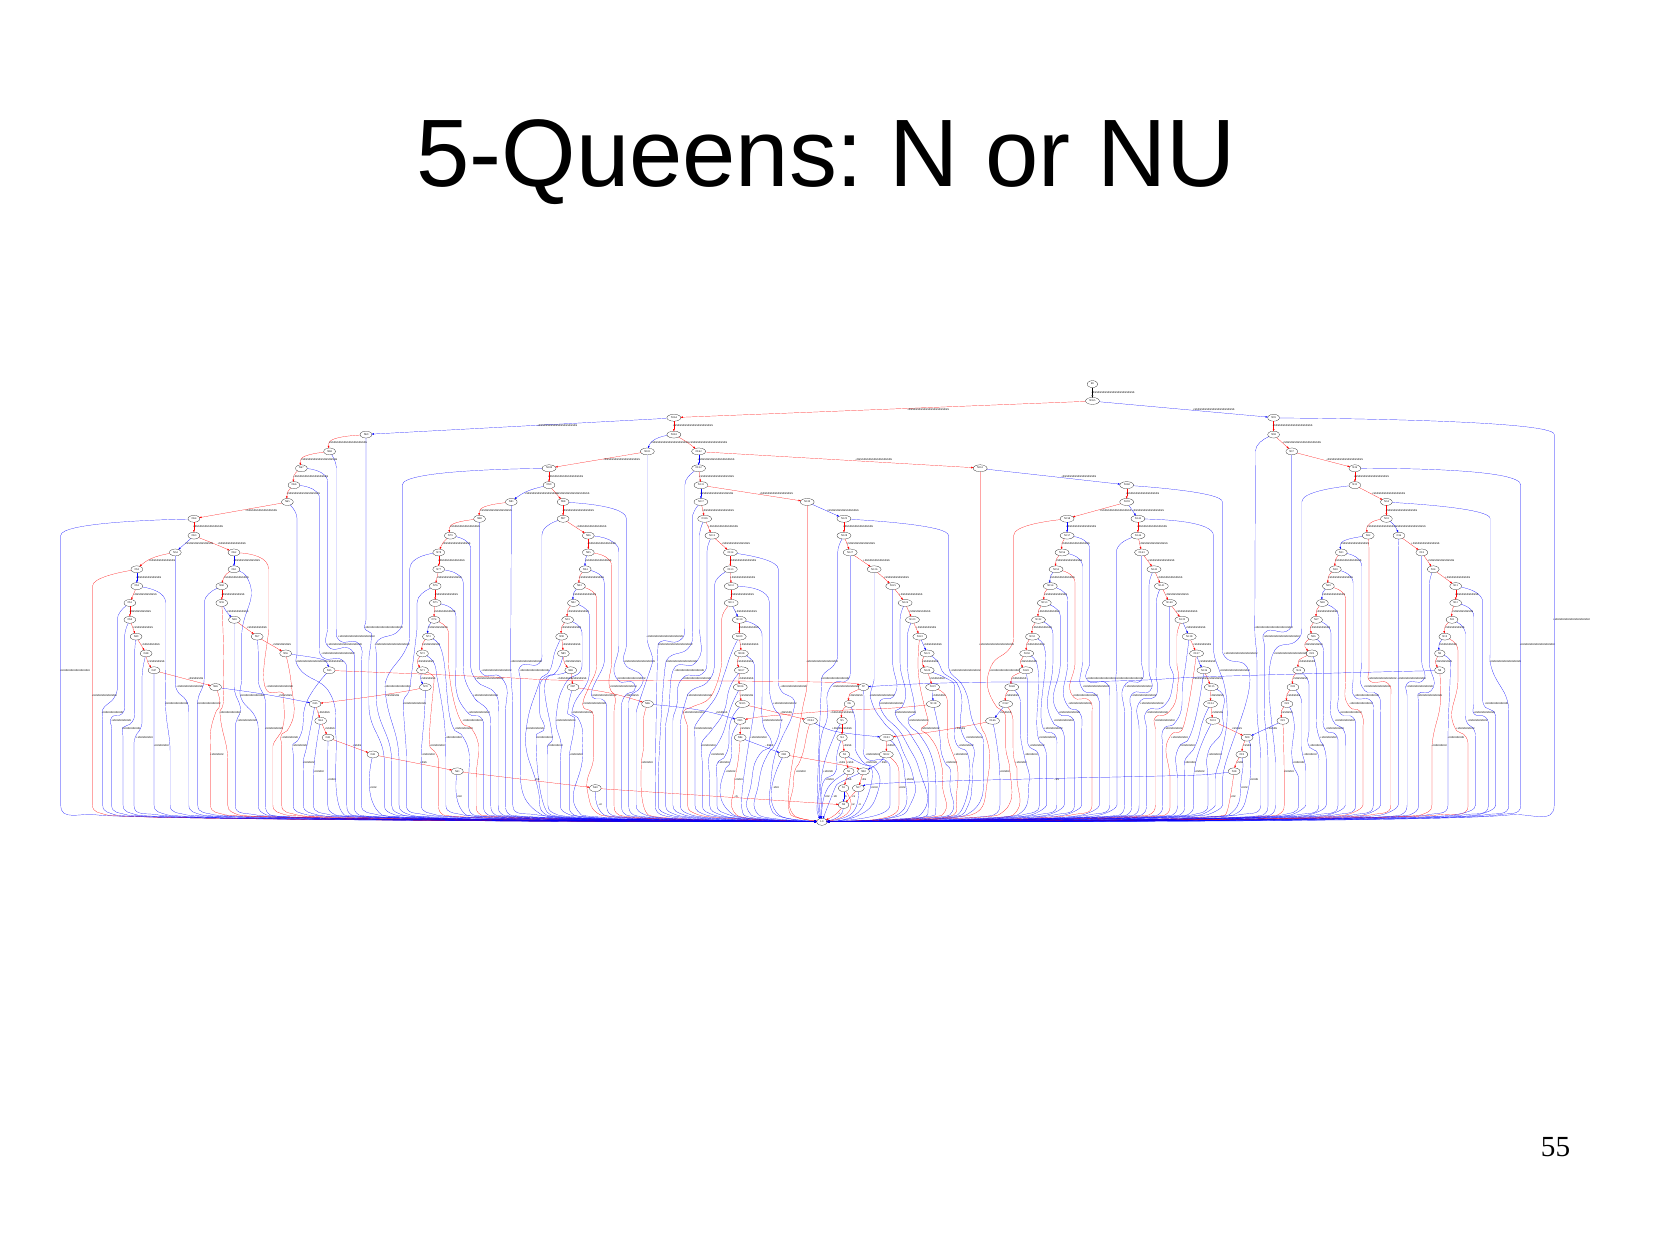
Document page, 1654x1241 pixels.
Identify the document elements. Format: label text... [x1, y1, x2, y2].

picture [60, 379, 1591, 827]
title 5-Queens: N or NU [82, 49, 1571, 257]
